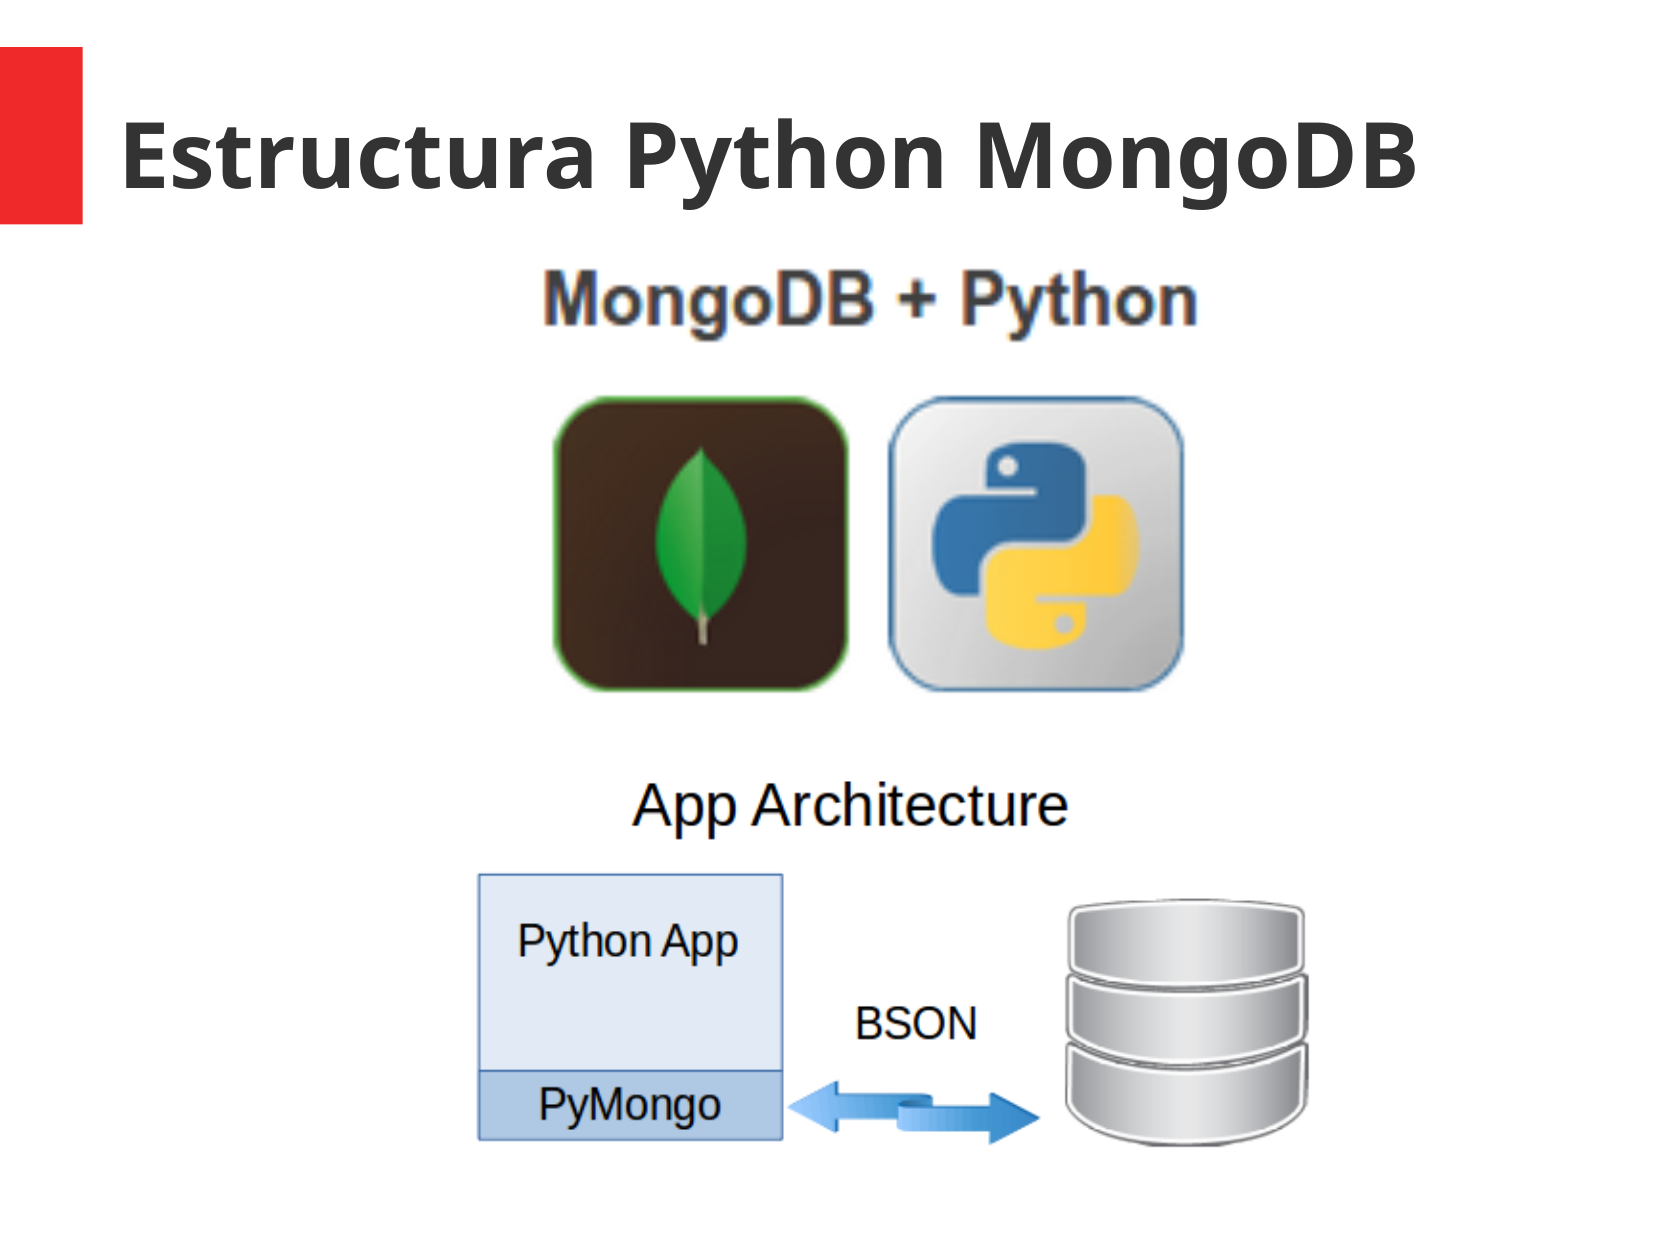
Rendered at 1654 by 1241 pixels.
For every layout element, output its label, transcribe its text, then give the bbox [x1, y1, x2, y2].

picture [437, 755, 1359, 1178]
title Estructura Python MongoDB [118, 45, 1654, 260]
picture [519, 240, 1217, 709]
